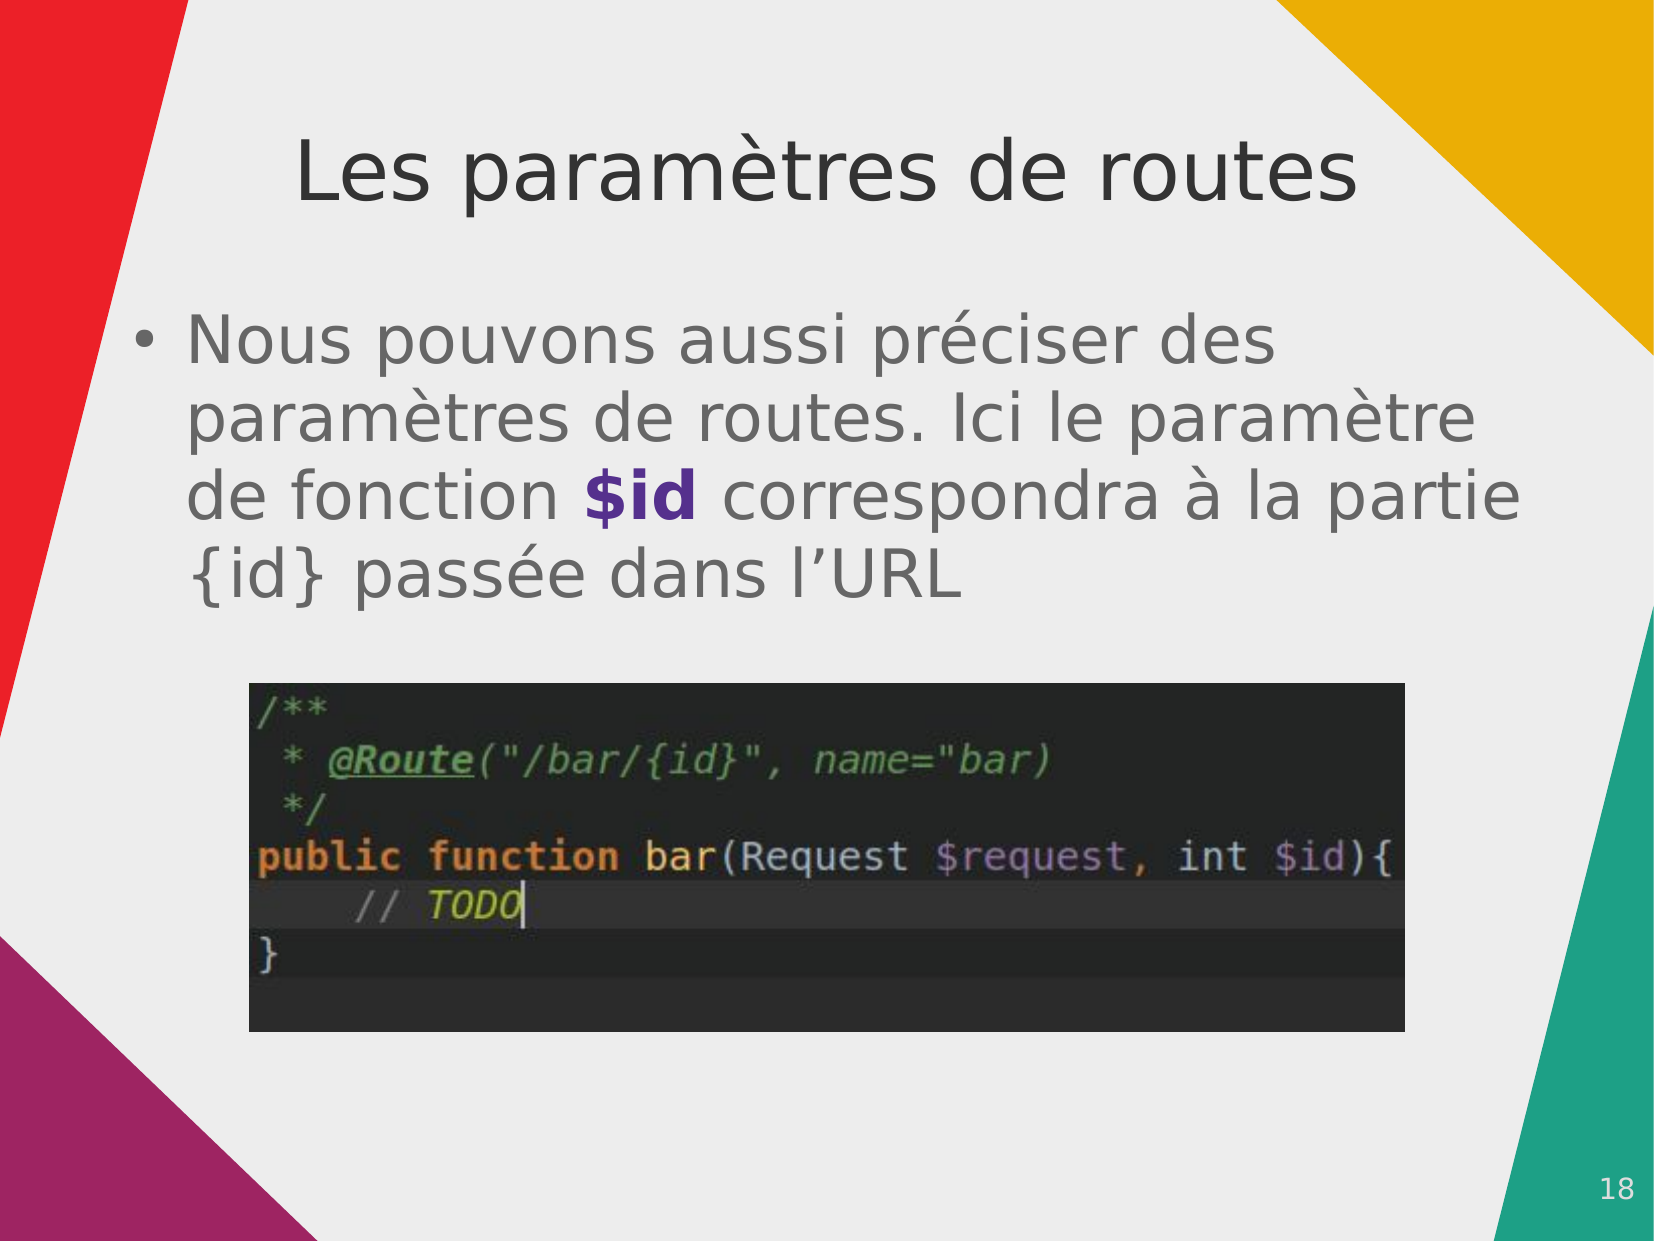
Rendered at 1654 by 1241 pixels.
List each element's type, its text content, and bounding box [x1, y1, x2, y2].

title Les paramètres de routes [114, 73, 1539, 271]
picture [249, 683, 1405, 1033]
list Nous pouvons aussi préciser des paramètres de routes. Ici le paramètre de fonction $id correspondra à la partie {id} passée dans l’URL [114, 302, 1539, 651]
